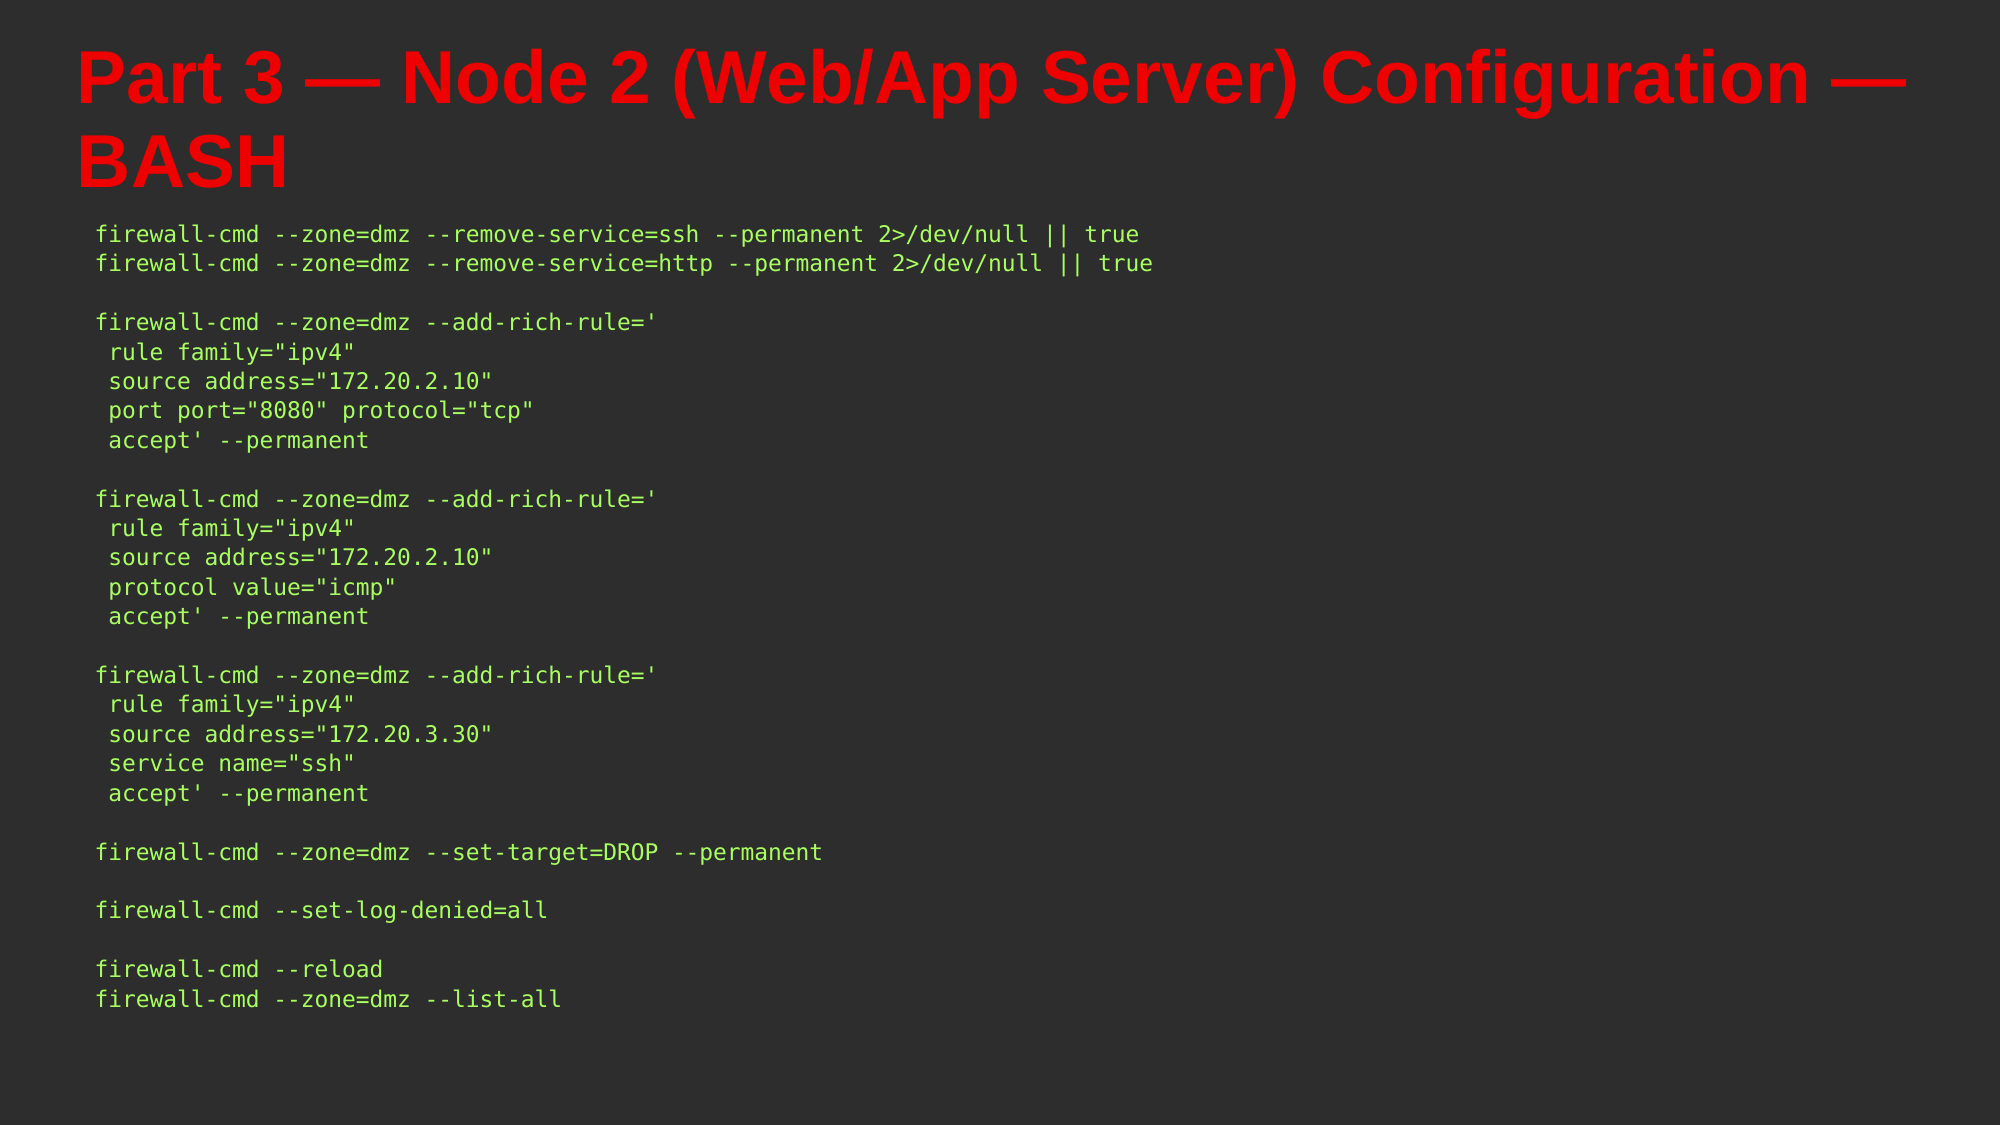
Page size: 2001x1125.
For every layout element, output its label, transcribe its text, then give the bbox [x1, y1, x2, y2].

text_box firewall-cmd --zone=dmz --remove-service=ssh --permanent 2>/dev/null || true firewall-cmd --zone=dmz --remove-service=http --permanent 2>/dev/null || true firewall-cmd --zone=dmz --add-rich-rule=' rule family="ipv4" source address="172.20.2.10" port port="8080" protocol="tcp" accept' --permanent firewall-cmd --zone=dmz --add-rich-rule=' rule family="ipv4" source address="172.20.2.10" protocol value="icmp" accept' --permanent firewall-cmd --zone=dmz --add-rich-rule=' rule family="ipv4" source address="172.20.3.30" service name="ssh" accept' --permanent firewall-cmd --zone=dmz --set-target=DROP --permanent firewall-cmd --set-log-denied=all firewall-cmd --reload firewall-cmd --zone=dmz --list-all [59, 194, 1942, 1093]
text_box Part 3 — Node 2 (Web/App Server) Configuration — BASH [59, 23, 1942, 178]
